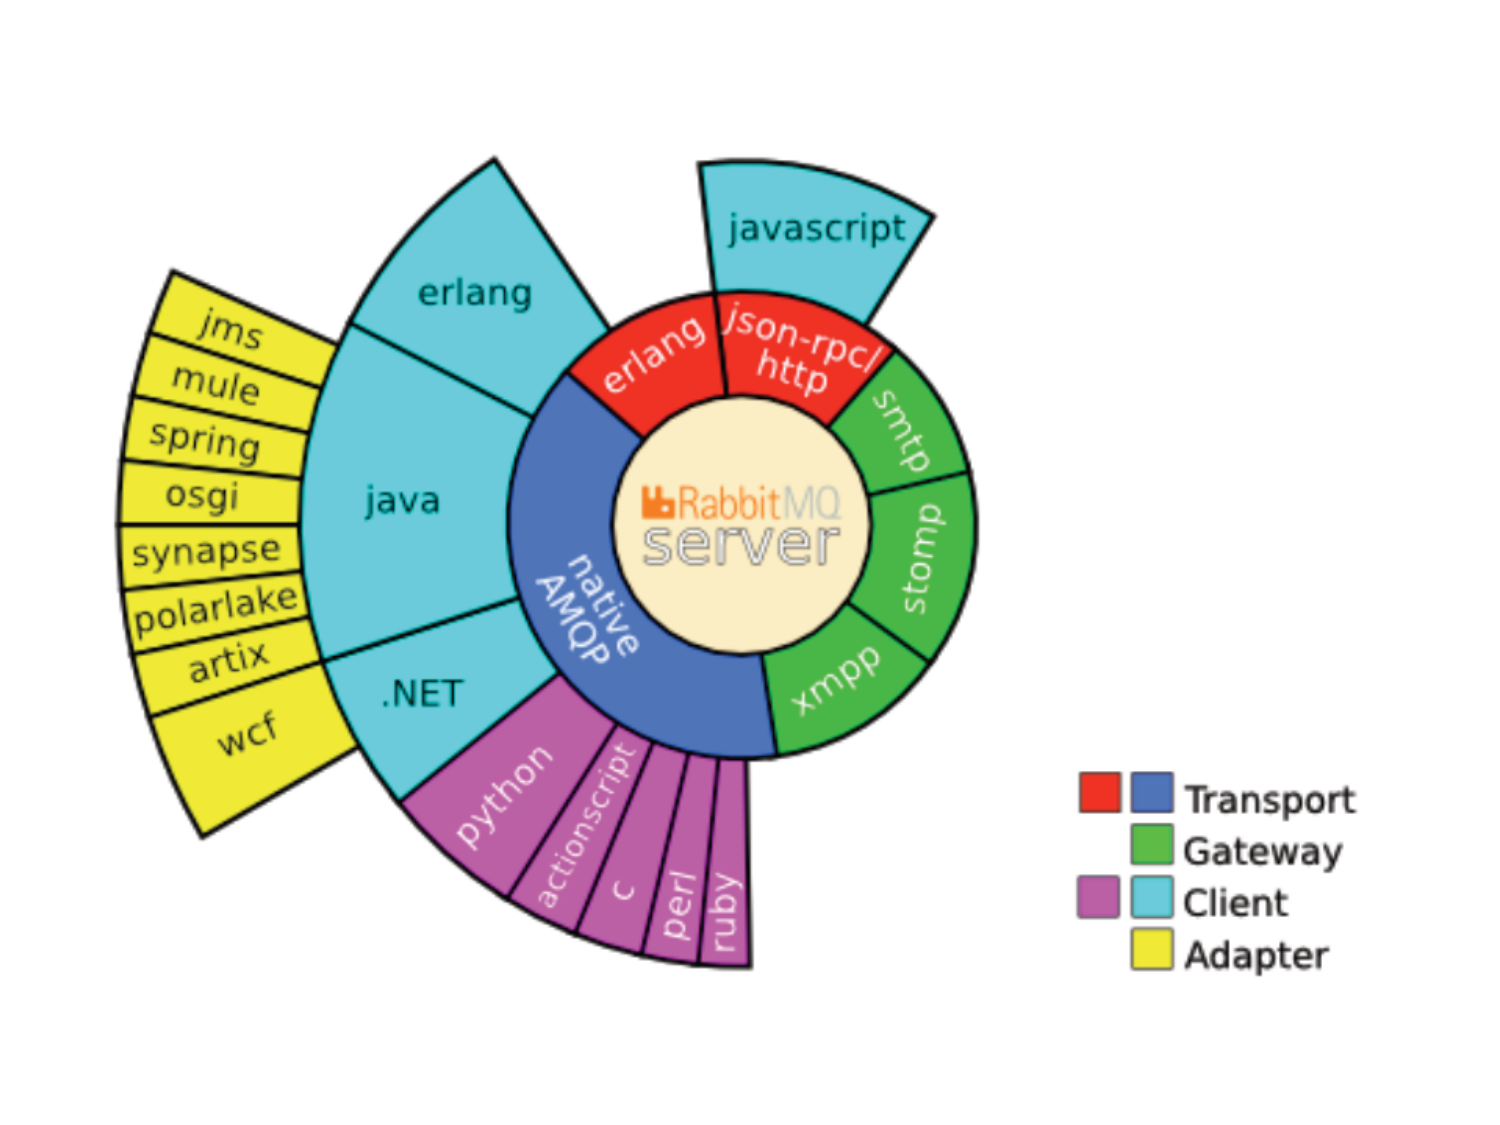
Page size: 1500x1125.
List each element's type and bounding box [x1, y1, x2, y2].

picture [99, 87, 1447, 1054]
